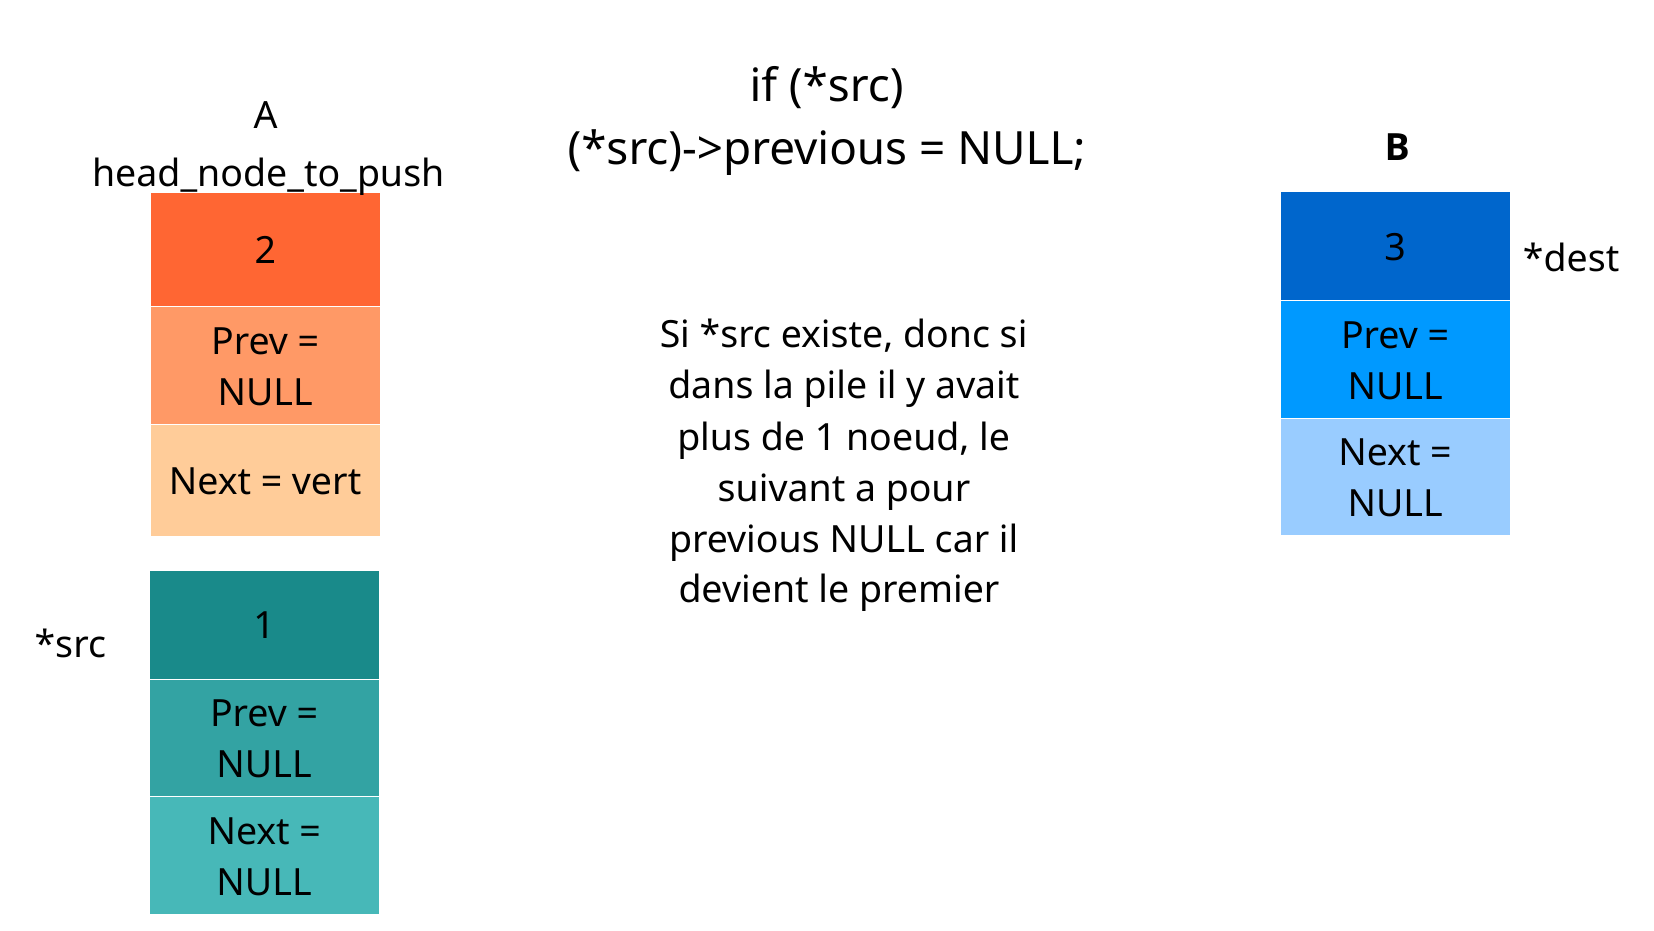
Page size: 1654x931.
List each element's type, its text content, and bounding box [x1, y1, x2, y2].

text_box B [1369, 112, 1408, 173]
table_cell Prev = NULL [150, 680, 379, 796]
table_cell Prev = NULL [151, 307, 380, 424]
table_header 3 [1281, 192, 1510, 300]
text_box A [238, 81, 277, 142]
text_box *src [19, 610, 133, 671]
text_box head_node_to_push [77, 138, 526, 244]
title if (*src) (*src)->previous = NULL; [82, 37, 1571, 193]
table_cell Prev = NULL [1281, 301, 1510, 418]
text_box *dest [1496, 223, 1647, 365]
table_cell Next = vert [151, 425, 380, 536]
table_header 1 [150, 571, 379, 679]
table_cell Next = NULL [1281, 419, 1510, 535]
table_cell Next = NULL [150, 797, 379, 914]
text_box Si *src existe, donc si dans la pile il y avait plus de 1 noeud, le suivant a pour previous NULL car il devient le premier [637, 300, 1051, 586]
table_header 2 [151, 244, 380, 306]
